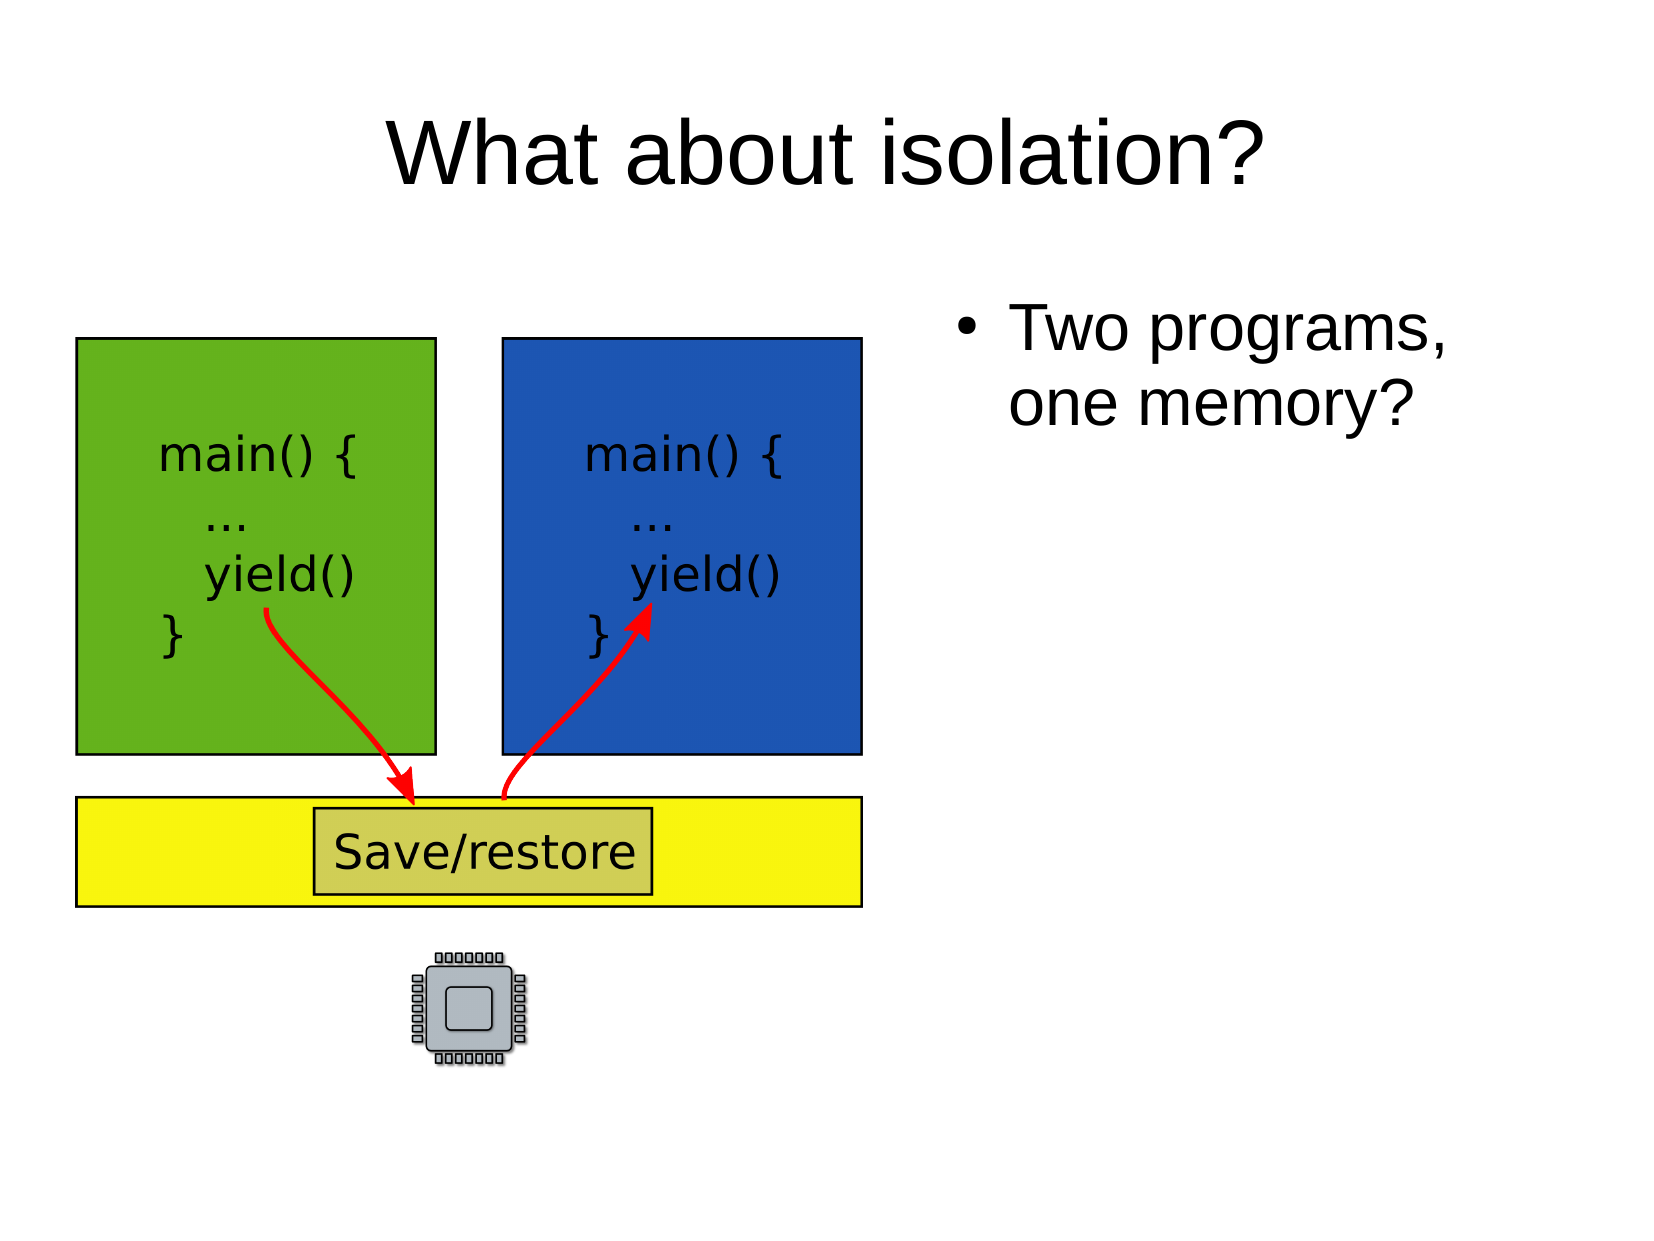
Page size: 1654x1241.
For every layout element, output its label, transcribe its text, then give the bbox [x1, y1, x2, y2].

picture [75, 337, 863, 1077]
list Two programs, one memory? [937, 290, 1571, 1010]
title What about isolation? [82, 49, 1571, 257]
